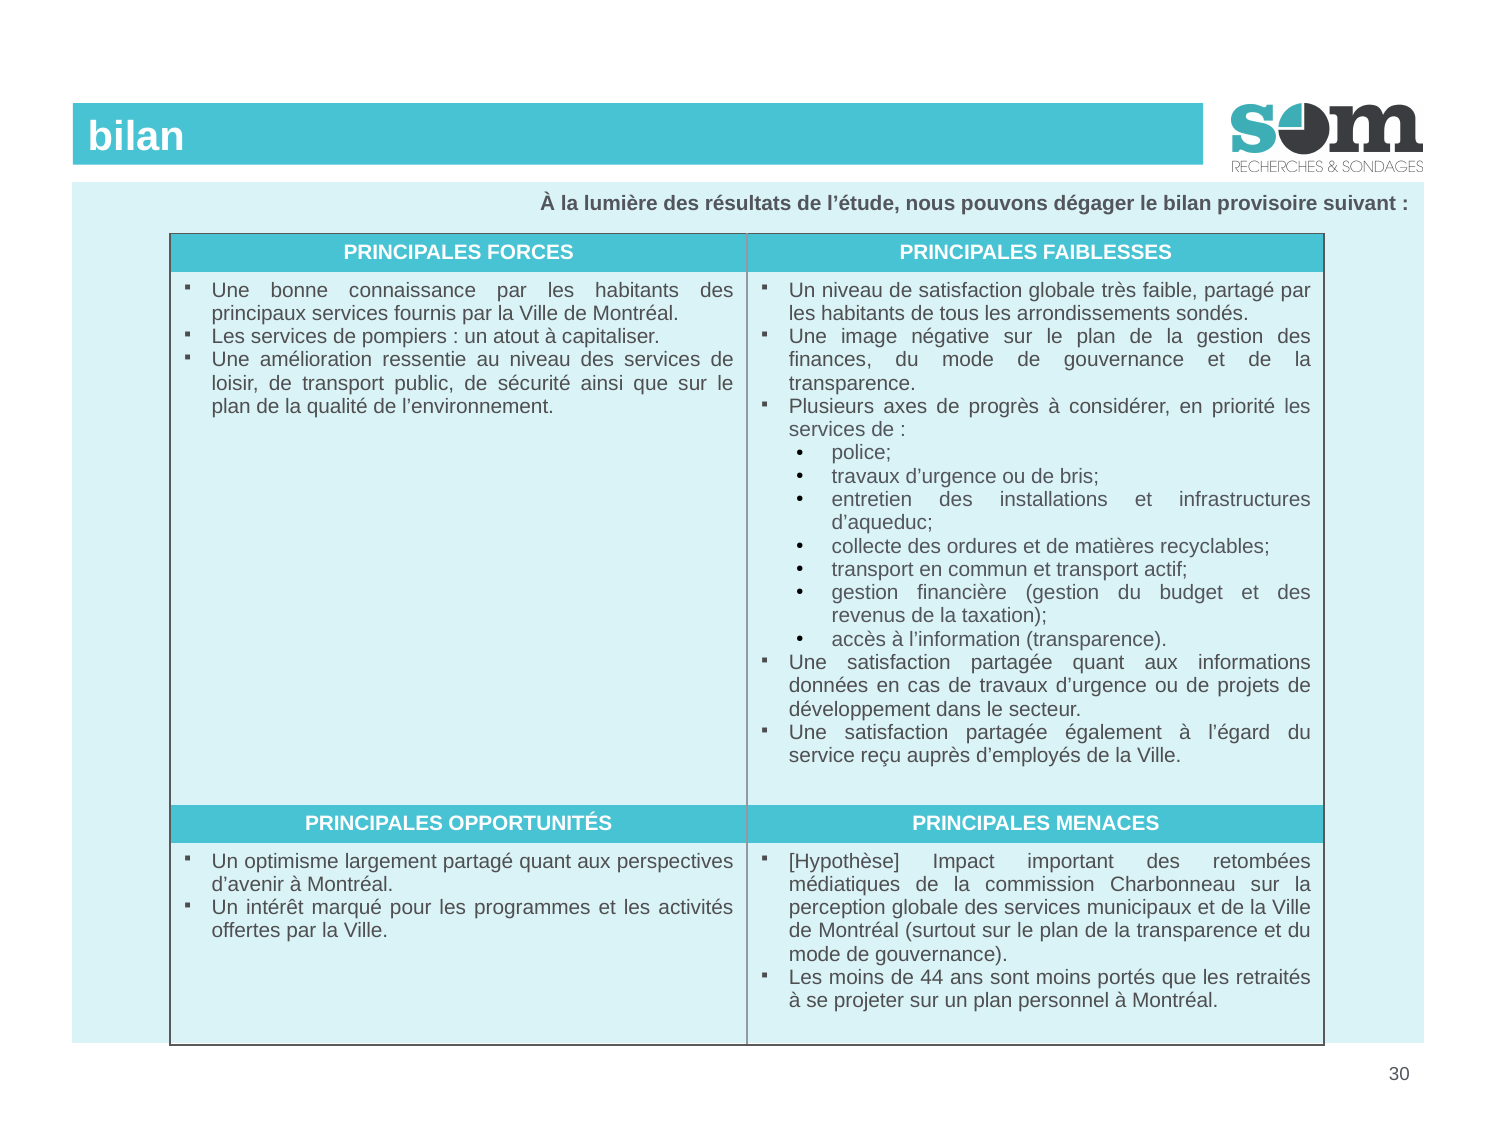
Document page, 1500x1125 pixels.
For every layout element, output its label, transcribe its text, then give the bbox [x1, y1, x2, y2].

table_header PRINCIPALES FORCES [171, 234, 746, 272]
table_cell PRINCIPALES MENACES [748, 805, 1323, 843]
slide_number <numéro> [1074, 1042, 1425, 1103]
list À la lumière des résultats de l’étude, nous pouvons dégager le bilan provisoire suivant : [72, 182, 1424, 1043]
picture [1231, 103, 1423, 172]
table_cell Un optimisme largement partagé quant aux perspectives d’avenir à Montréal. Un intérêt marqué pour les programmes et les activités offertes par la Ville. [171, 843, 746, 1044]
title bilan [72, 103, 1204, 165]
table_cell [Hypothèse] Impact important des retombées médiatiques de la commission Charbonneau sur la perception globale des services municipaux et de la Ville de Montréal (surtout sur le plan de la transparence et du mode de gouvernance). Les moins de 44 ans sont moins portés que les retraités à se projeter sur un plan personnel à Montréal. [748, 843, 1323, 1044]
table_cell Une bonne connaissance par les habitants des principaux services fournis par la Ville de Montréal. Les services de pompiers : un atout à capitaliser. Une amélioration ressentie au niveau des services de loisir, de transport public, de sécurité ainsi que sur le plan de la qualité de l’environnement. [171, 272, 746, 805]
table_cell Un niveau de satisfaction globale très faible, partagé par les habitants de tous les arrondissements sondés. Une image négative sur le plan de la gestion des finances, du mode de gouvernance et de la transparence. Plusieurs axes de progrès à considérer, en priorité les services de : police; travaux d’urgence ou de bris; entretien des installations et infrastructures d’aqueduc; collecte des ordures et de matières recyclables; transport en commun et transport actif; gestion financière (gestion du budget et des revenus de la taxation); accès à l’information (transparence). Une satisfaction partagée quant aux informations données en cas de travaux d’urgence ou de projets de développement dans le secteur. Une satisfaction partagée également à l’égard du service reçu auprès d’employés de la Ville. [748, 272, 1323, 805]
table_cell PRINCIPALES OPPORTUNITÉS [171, 805, 746, 843]
table_header PRINCIPALES FAIBLESSES [748, 234, 1323, 272]
